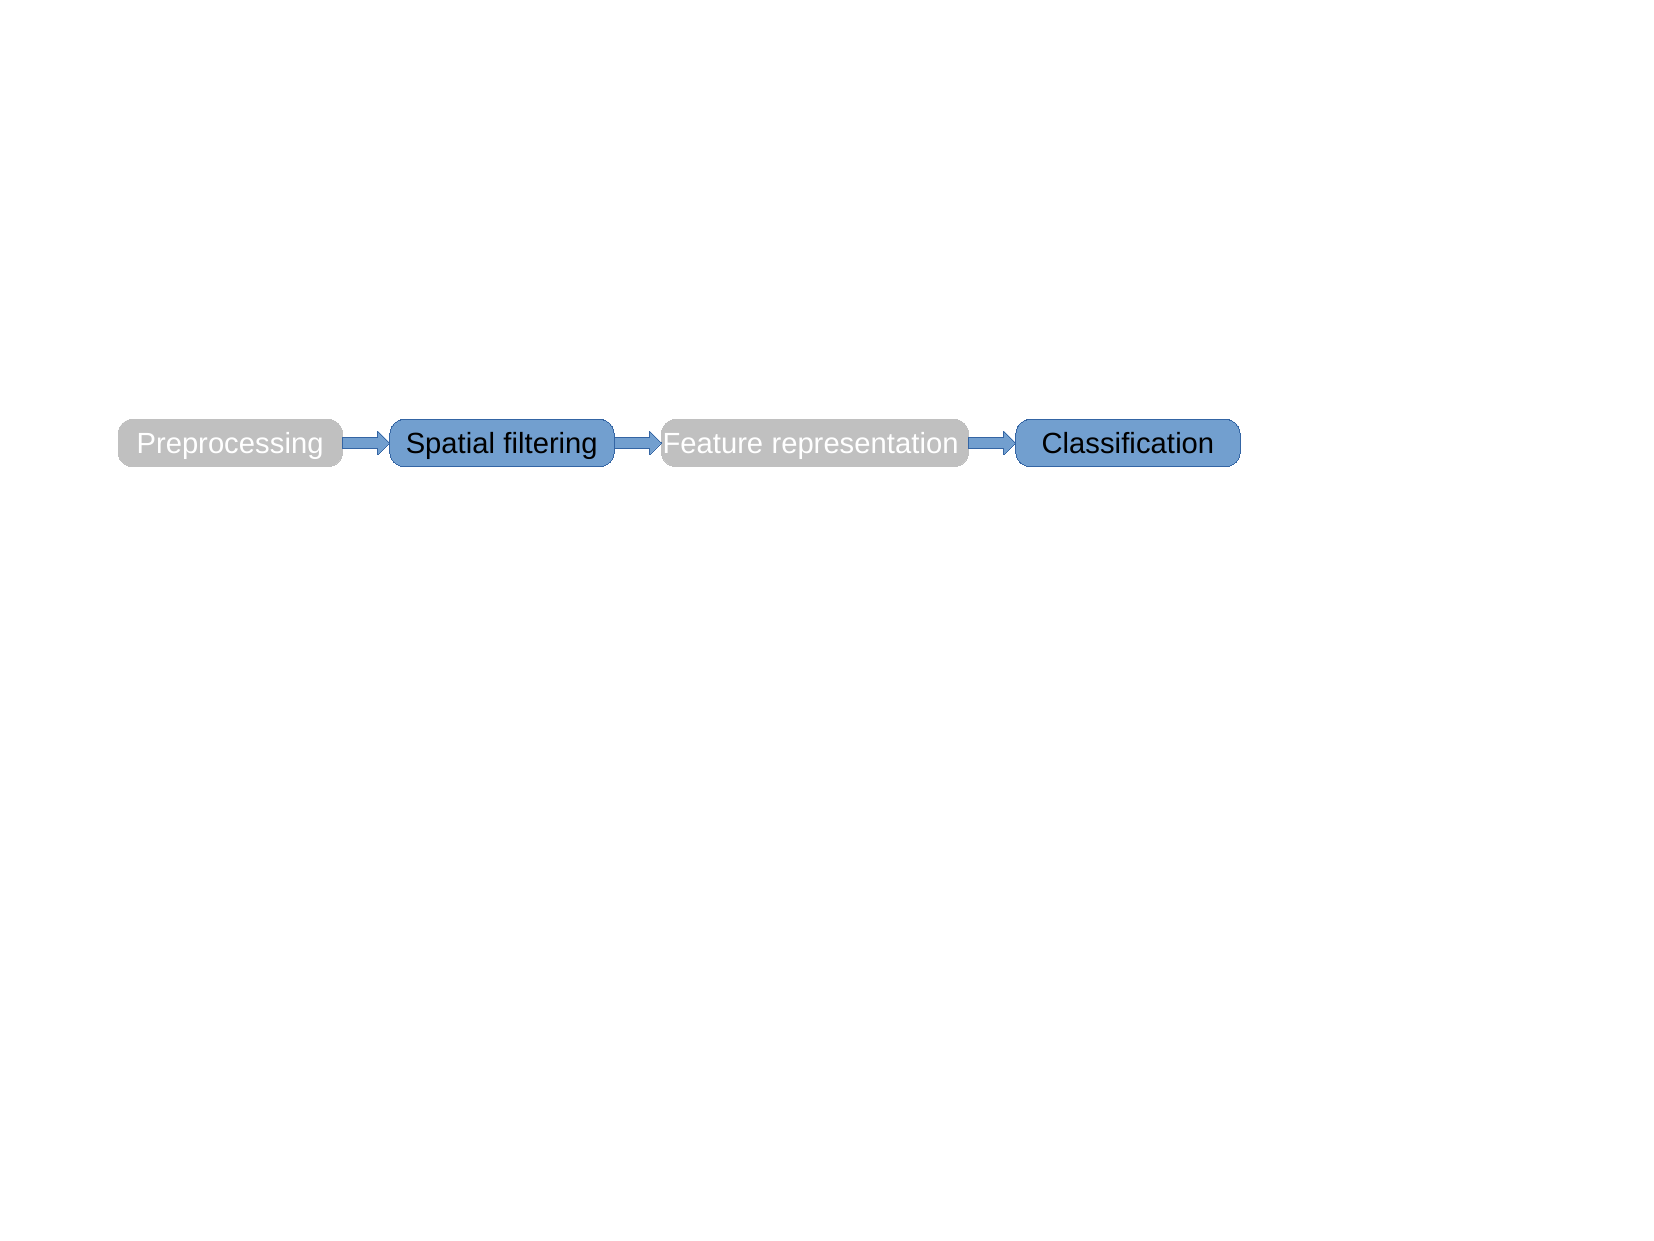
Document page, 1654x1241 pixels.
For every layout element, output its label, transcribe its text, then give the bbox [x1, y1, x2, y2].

text_box Preprocessing [118, 419, 343, 467]
text_box [614, 431, 662, 455]
text_box [968, 431, 1016, 455]
text_box Classification [1015, 419, 1241, 467]
text_box [342, 431, 390, 455]
text_box Feature representation [661, 419, 969, 467]
text_box Spatial filtering [389, 419, 615, 467]
